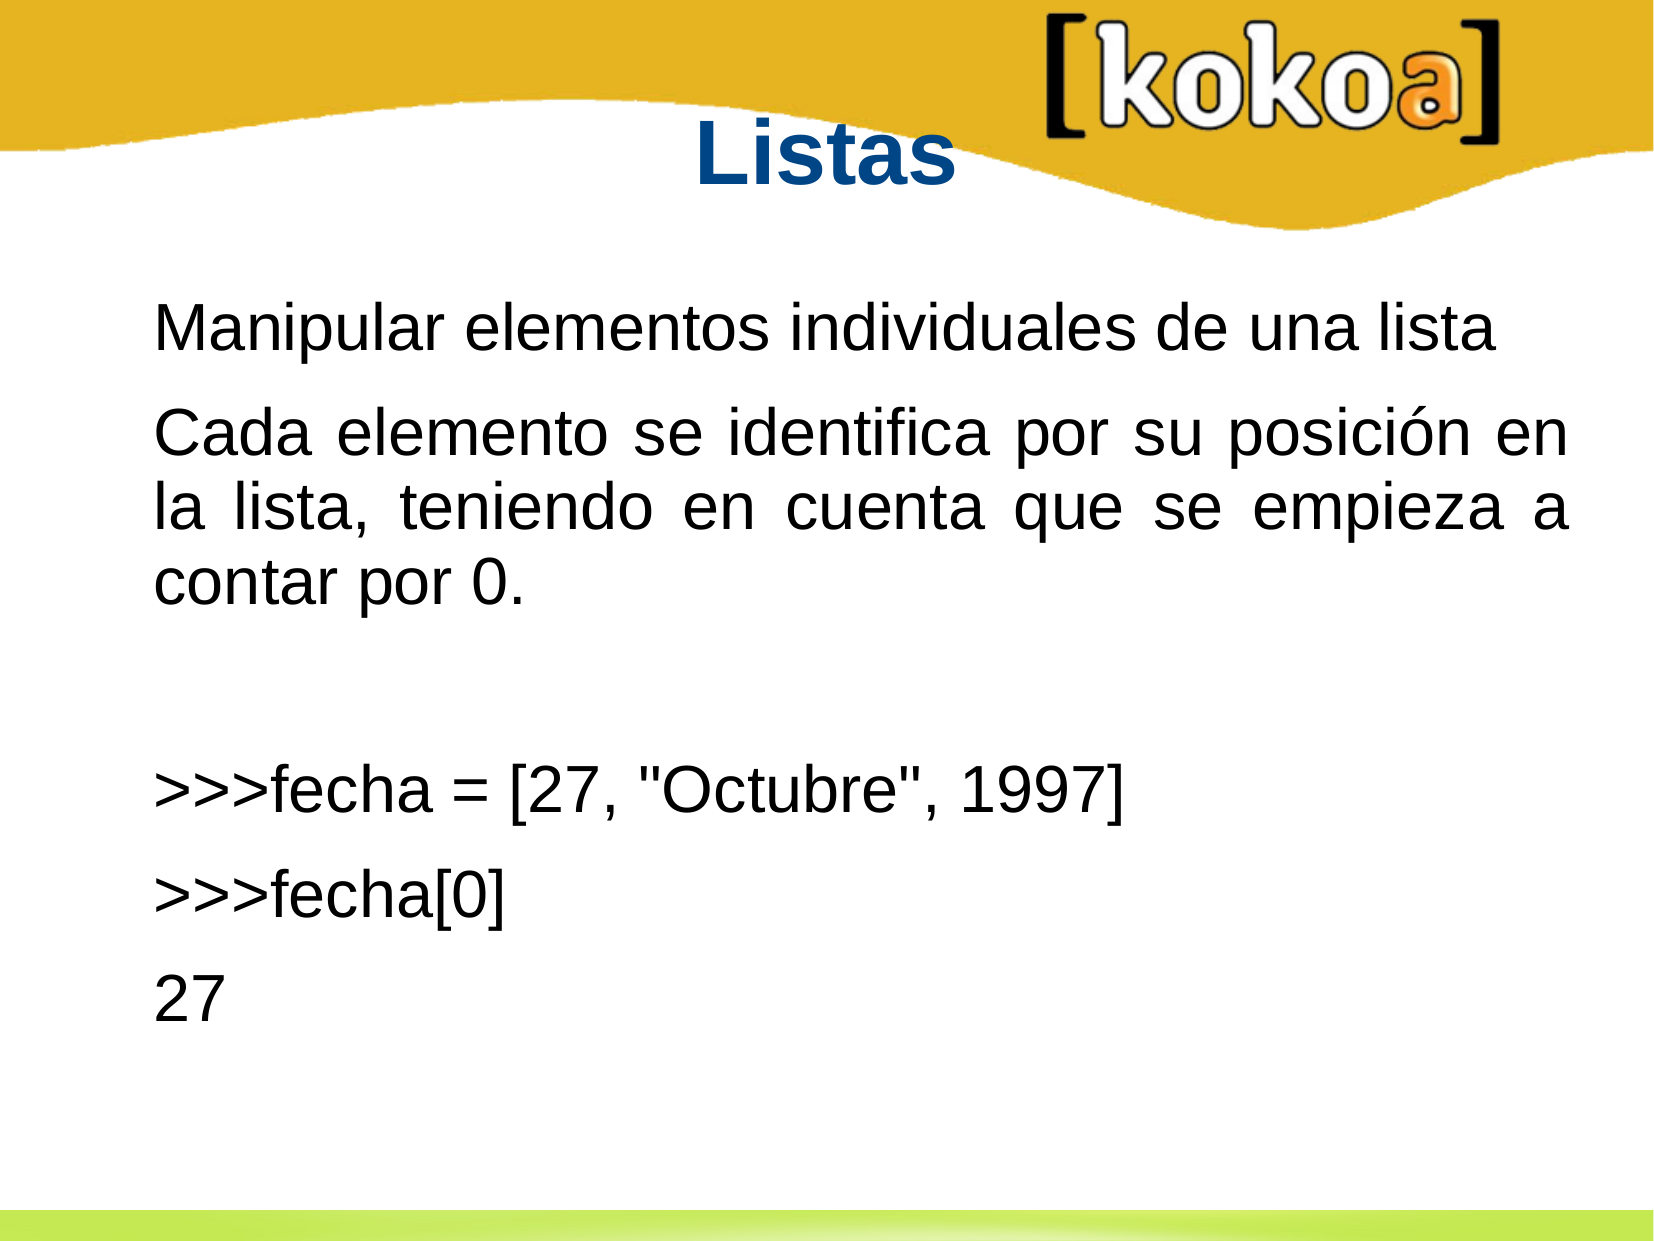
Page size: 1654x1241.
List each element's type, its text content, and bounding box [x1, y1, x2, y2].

picture [0, 1210, 1654, 1241]
picture [0, 0, 1654, 488]
title Listas [82, 49, 1571, 257]
list Manipular elementos individuales de una lista Cada elemento se identifica por su posición en la lista, teniendo en cuenta que se empieza a contar por 0. >>>fecha = [27, "Octubre", 1997] >>>fecha[0] 27 [82, 290, 1571, 1036]
